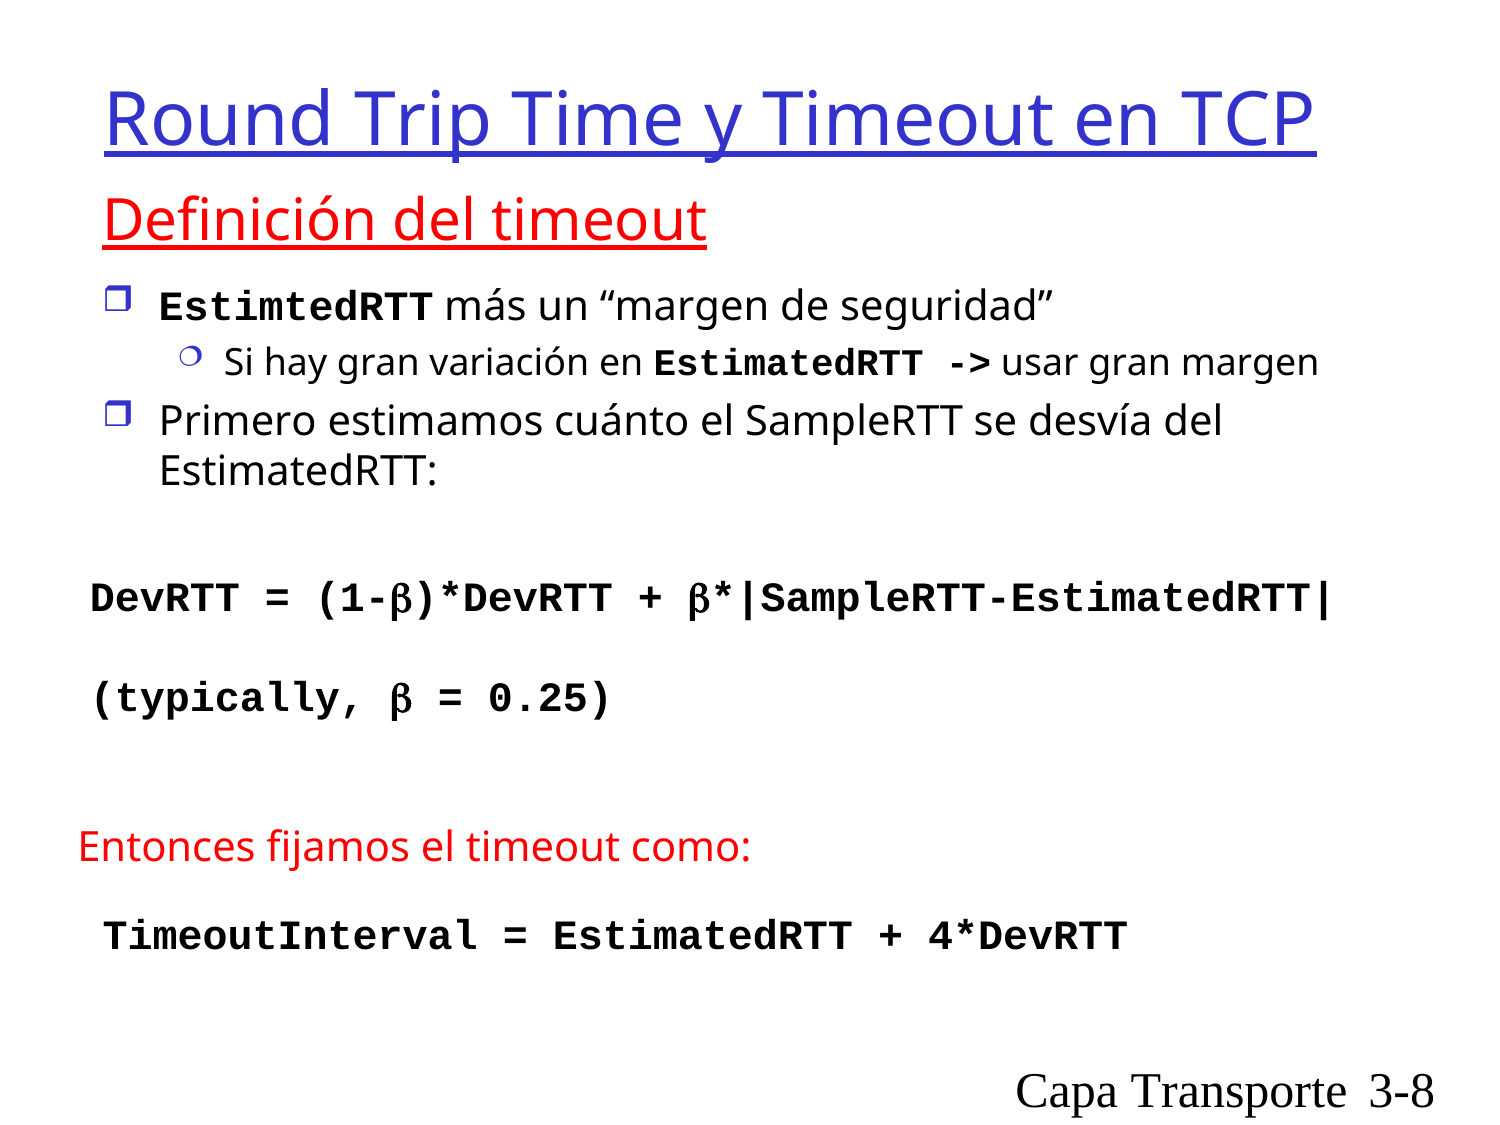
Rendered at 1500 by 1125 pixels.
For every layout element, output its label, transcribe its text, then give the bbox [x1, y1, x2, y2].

text_box TimeoutInterval = EstimatedRTT + 4*DevRTT [87, 900, 1143, 966]
text_box Entonces fijamos el timeout como: [62, 812, 767, 878]
text_box DevRTT = (1-)*DevRTT + *|SampleRTT-EstimatedRTT| (typically,  = 0.25) [74, 562, 1401, 728]
title Round Trip Time y Timeout en TCP [89, 21, 1365, 210]
list Definición del timeout EstimtedRTT más un “margen de seguridad” Si hay gran variación en EstimatedRTT -> usar gran margen Primero estimamos cuánto el SampleRTT se desvía del EstimatedRTT: [87, 174, 1341, 513]
